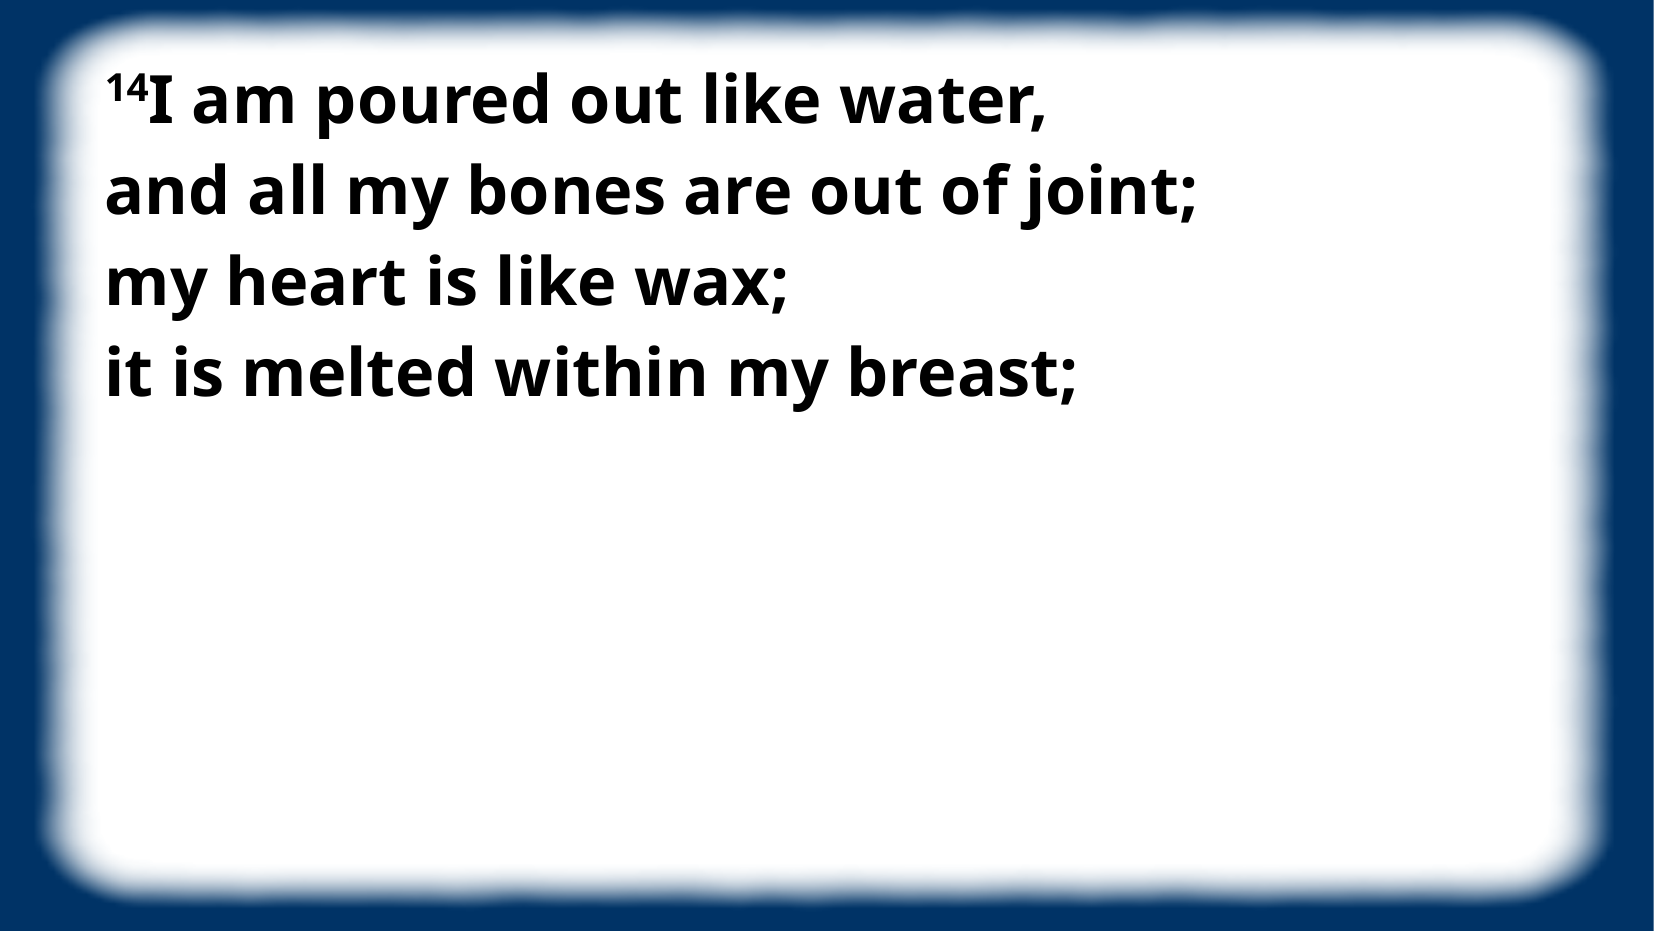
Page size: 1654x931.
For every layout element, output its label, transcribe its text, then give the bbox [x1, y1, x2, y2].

picture [0, 0, 1654, 931]
text_box 14I am poured out like water, and all my bones are out of joint; my heart is like wax; it is melted within my breast; [90, 45, 1561, 415]
